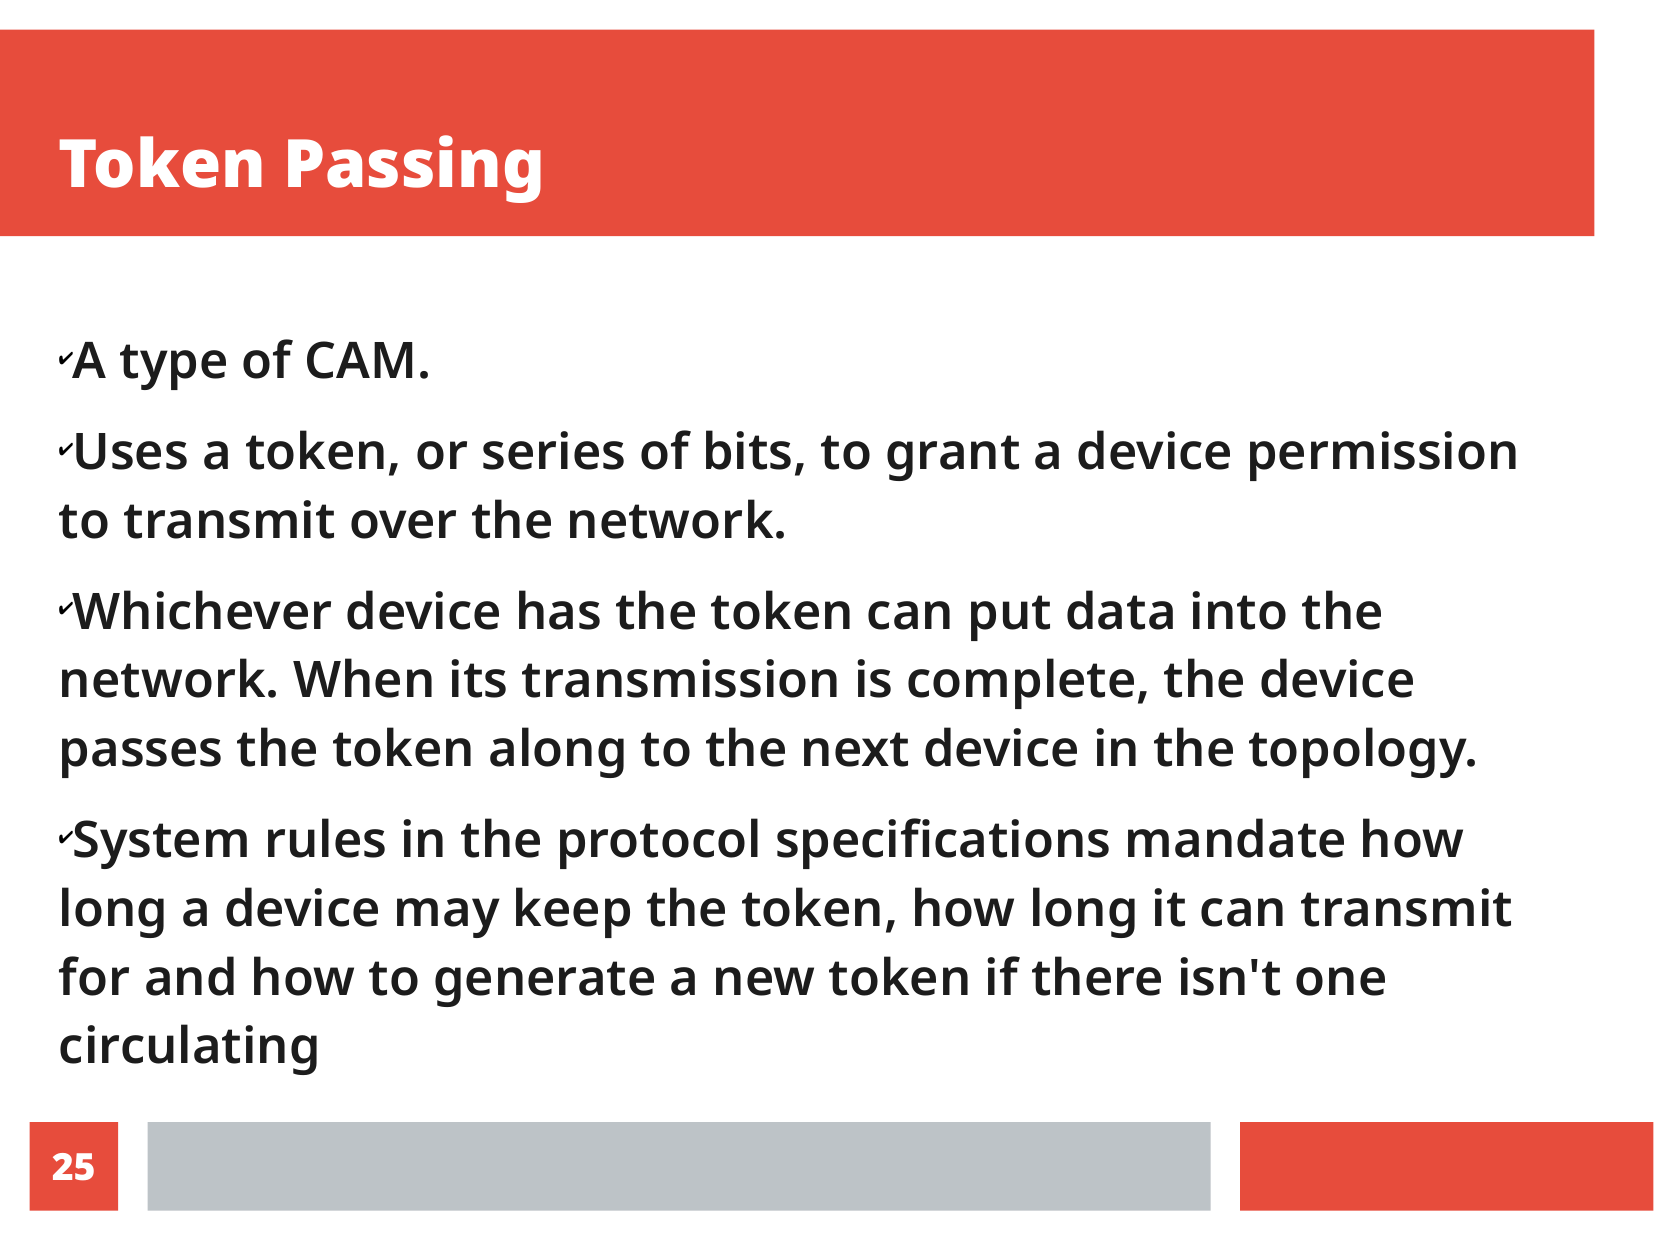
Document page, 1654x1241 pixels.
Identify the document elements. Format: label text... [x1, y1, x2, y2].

title Token Passing [59, 59, 1595, 207]
list A type of CAM. Uses a token, or series of bits, to grant a device permission to transmit over the network. Whichever device has the token can put data into the network. When its transmission is complete, the device passes the token along to the next device in the topology. System rules in the protocol specifications mandate how long a device may keep the token, how long it can transmit for and how to generate a new token if there isn't one circulating [59, 324, 1565, 1093]
